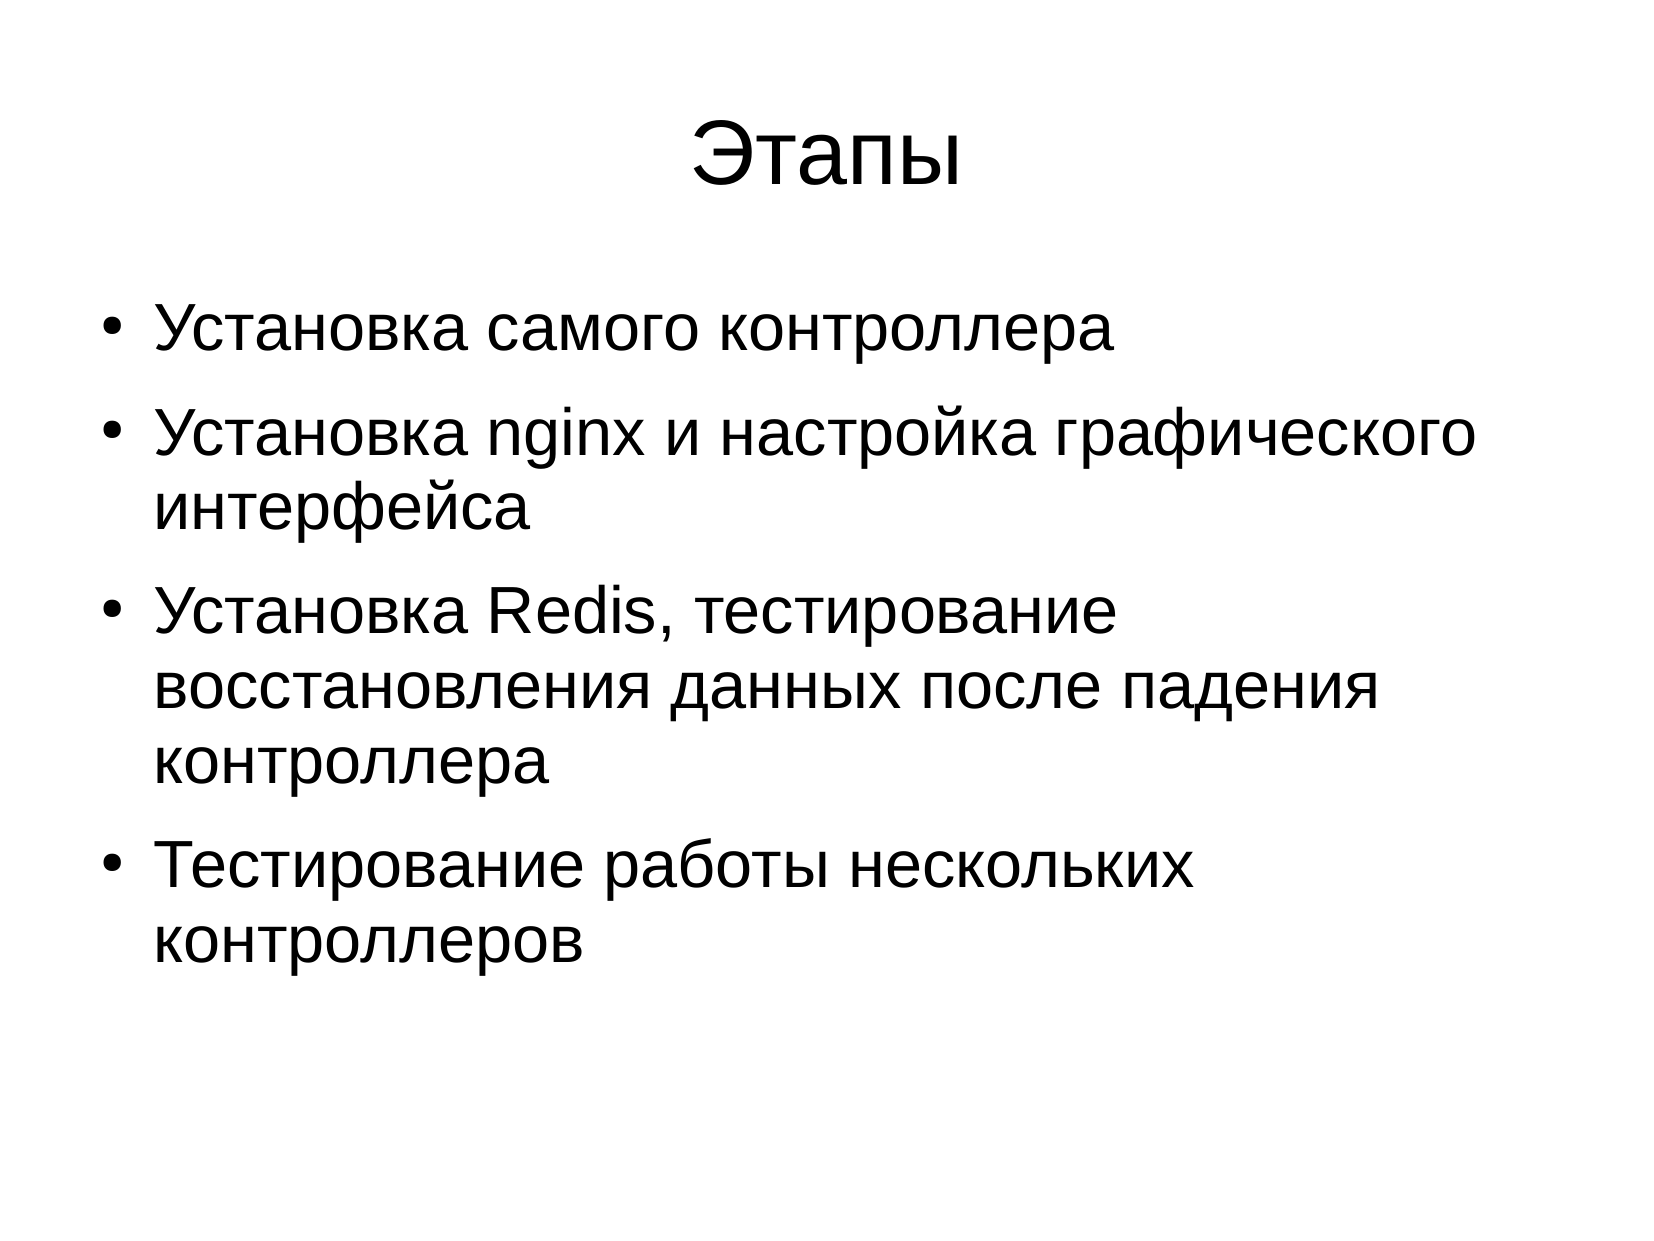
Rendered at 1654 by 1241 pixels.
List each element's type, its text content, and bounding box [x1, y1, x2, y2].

title Этапы [82, 49, 1571, 257]
list Установка самого контроллера Установка nginx и настройка графического интерфейса Установка Redis, тестирование восстановления данных после падения контроллера Тестирование работы нескольких контроллеров [82, 290, 1571, 1010]
